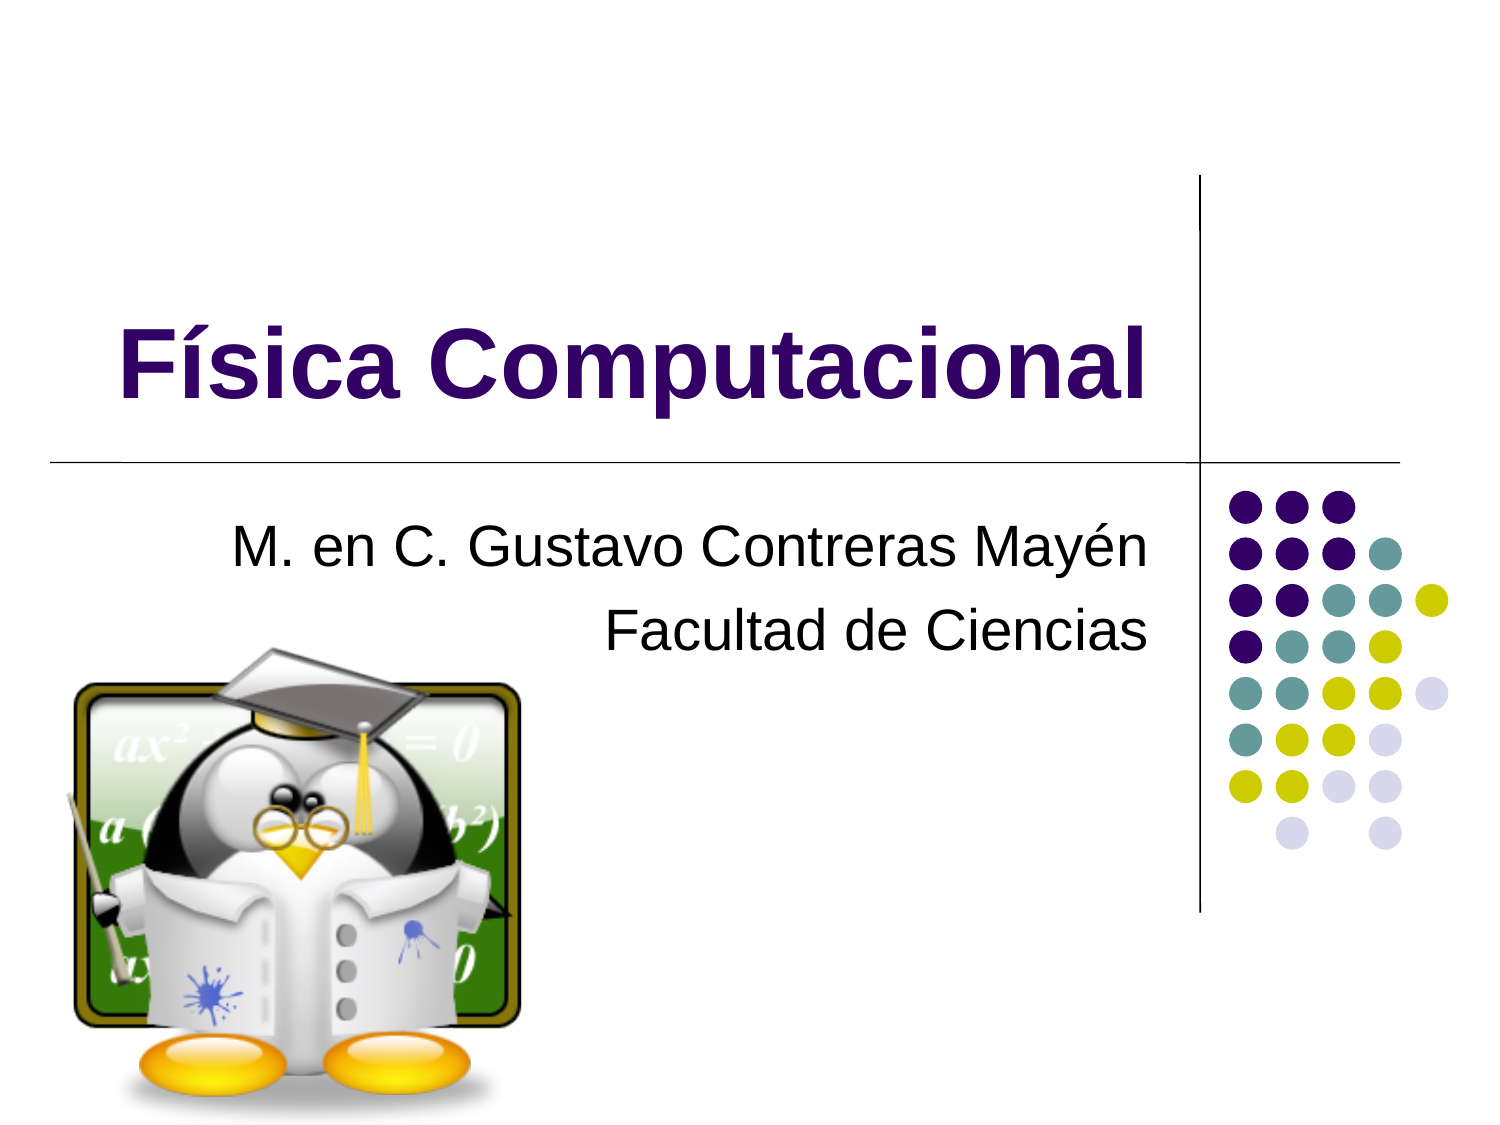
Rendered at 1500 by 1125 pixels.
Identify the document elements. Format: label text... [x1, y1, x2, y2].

text_box M. en C. Gustavo Contreras Mayén Facultad de Ciencias [139, 500, 1165, 888]
text_box Física Computacional [51, 76, 1165, 427]
picture [53, 641, 537, 1125]
